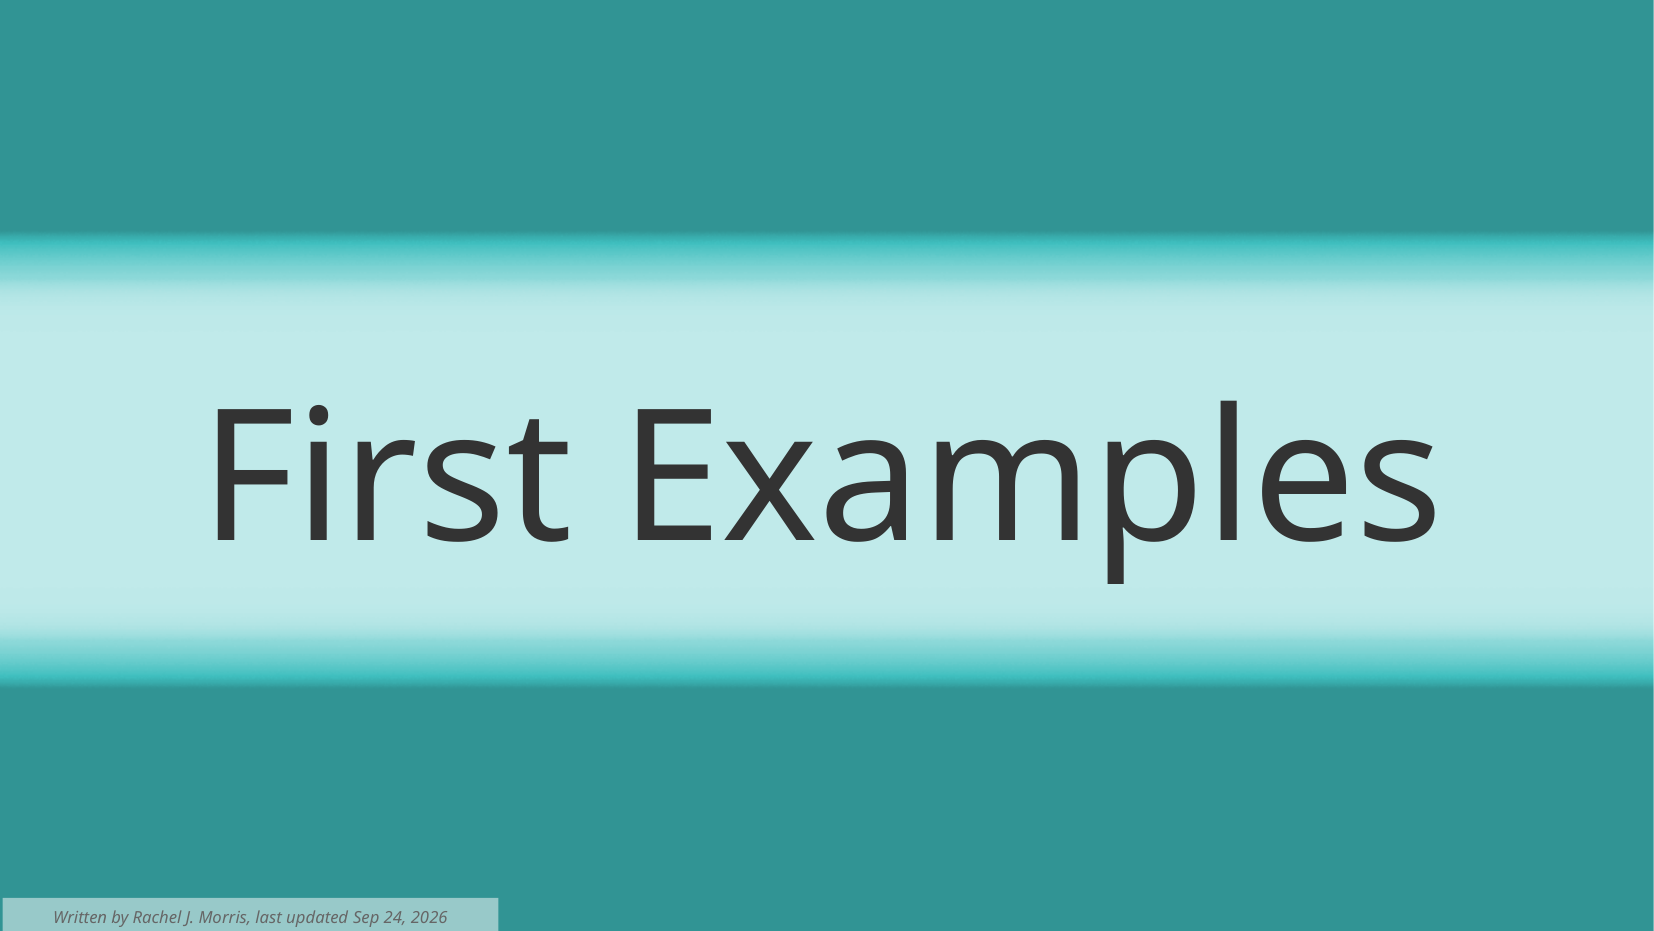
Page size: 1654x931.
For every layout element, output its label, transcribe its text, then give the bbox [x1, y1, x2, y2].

title First Examples [64, 60, 1582, 879]
picture [0, 0, 1654, 931]
text_box Written by Rachel J. Morris, last updated Aug 27, 2017 [2, 900, 499, 931]
